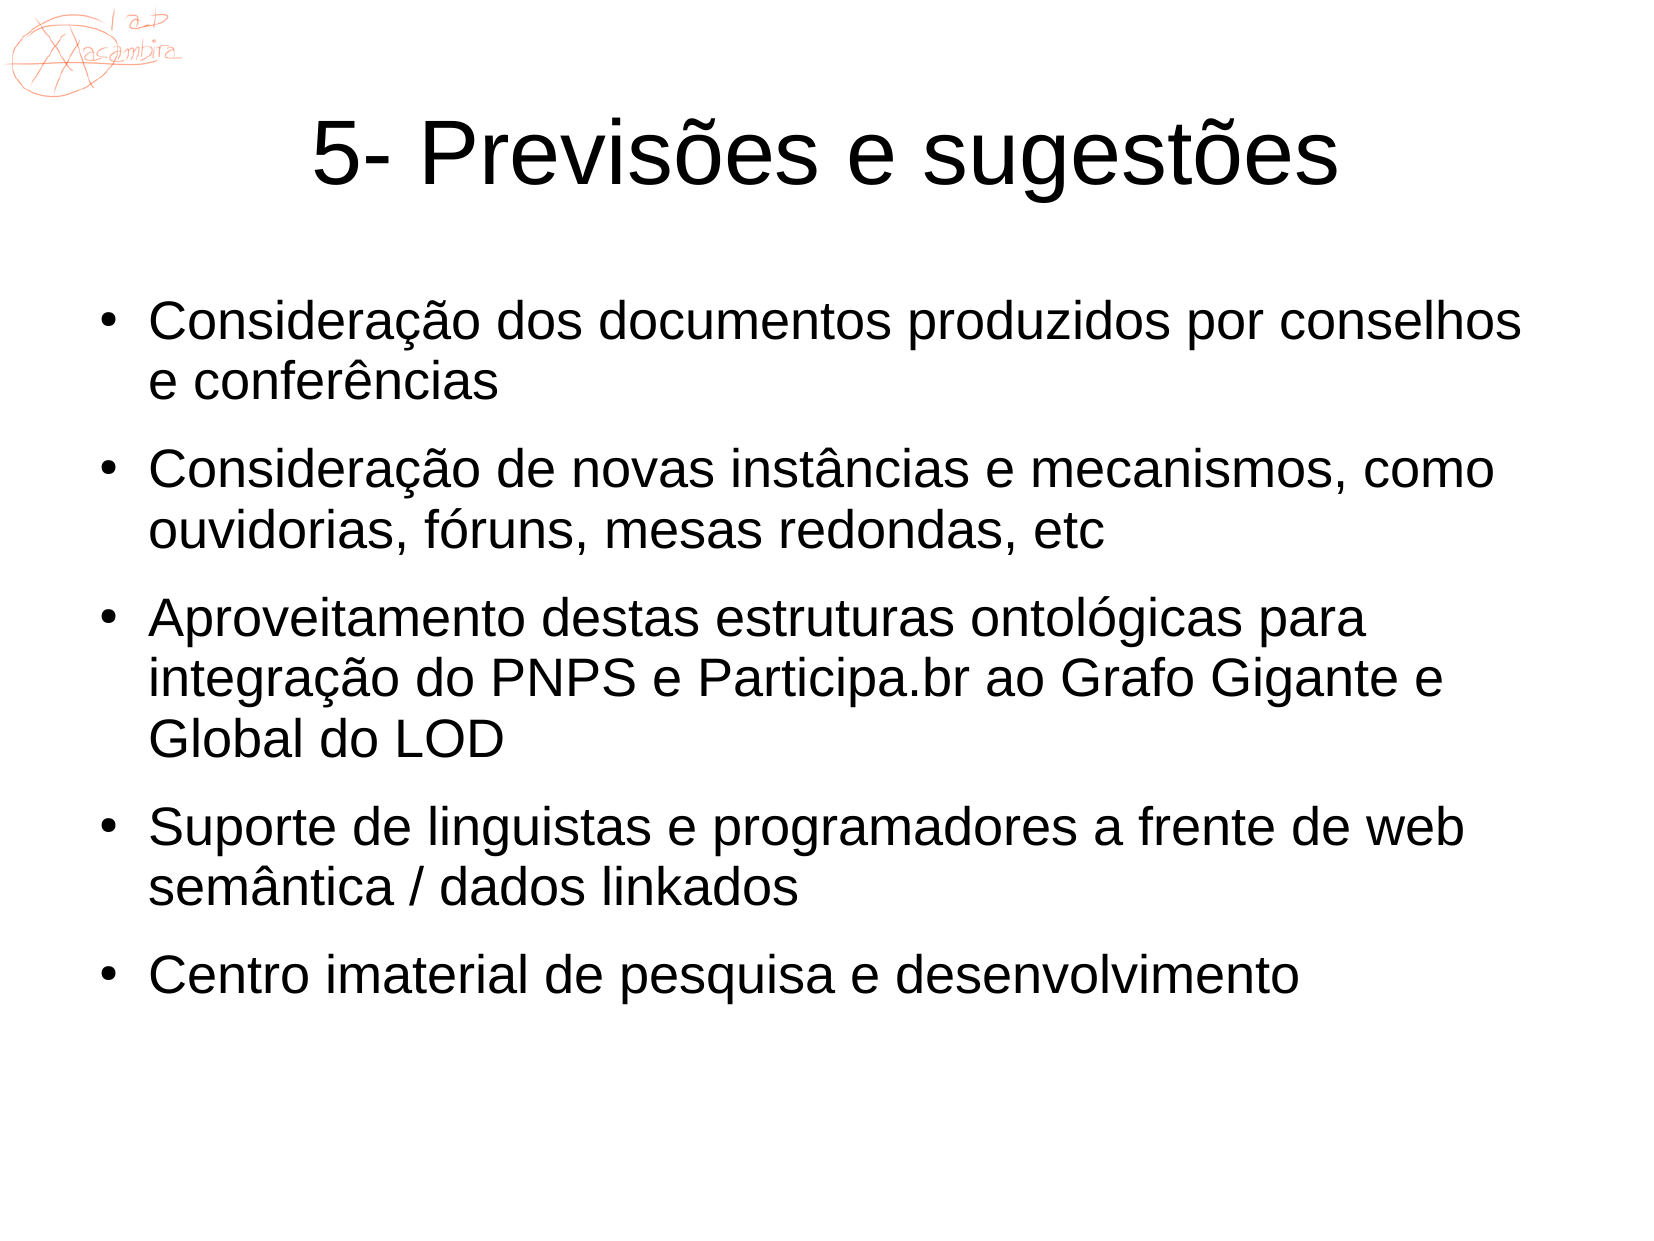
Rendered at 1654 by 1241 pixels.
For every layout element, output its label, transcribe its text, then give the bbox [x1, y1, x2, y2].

picture [3, 3, 184, 100]
list Consideração dos documentos produzidos por conselhos e conferências Consideração de novas instâncias e mecanismos, como ouvidorias, fóruns, mesas redondas, etc Aproveitamento destas estruturas ontológicas para integração do PNPS e Participa.br ao Grafo Gigante e Global do LOD Suporte de linguistas e programadores a frente de web semântica / dados linkados Centro imaterial de pesquisa e desenvolvimento [82, 290, 1538, 1010]
title 5- Previsões e sugestões [82, 49, 1571, 257]
